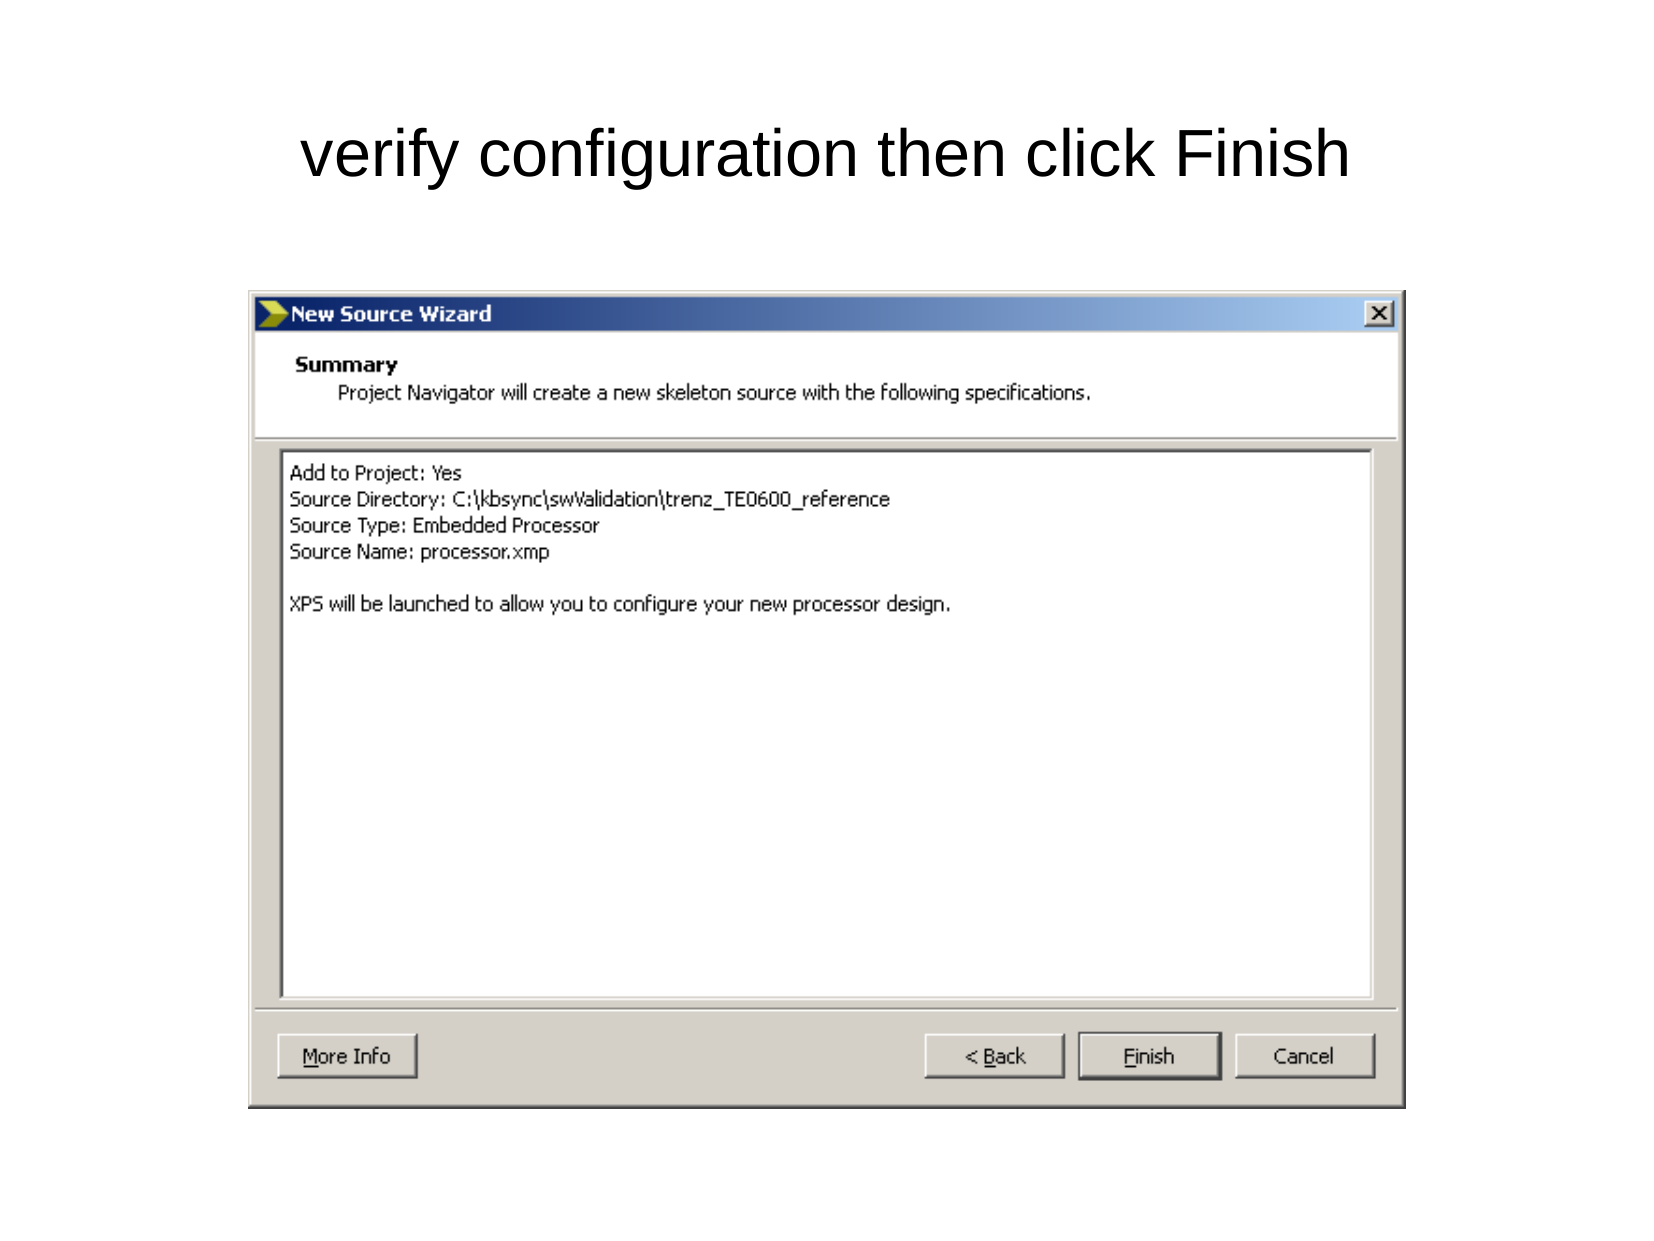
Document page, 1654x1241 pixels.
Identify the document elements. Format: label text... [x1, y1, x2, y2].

picture [248, 290, 1406, 1109]
title verify configuration then click Finish [82, 49, 1571, 257]
